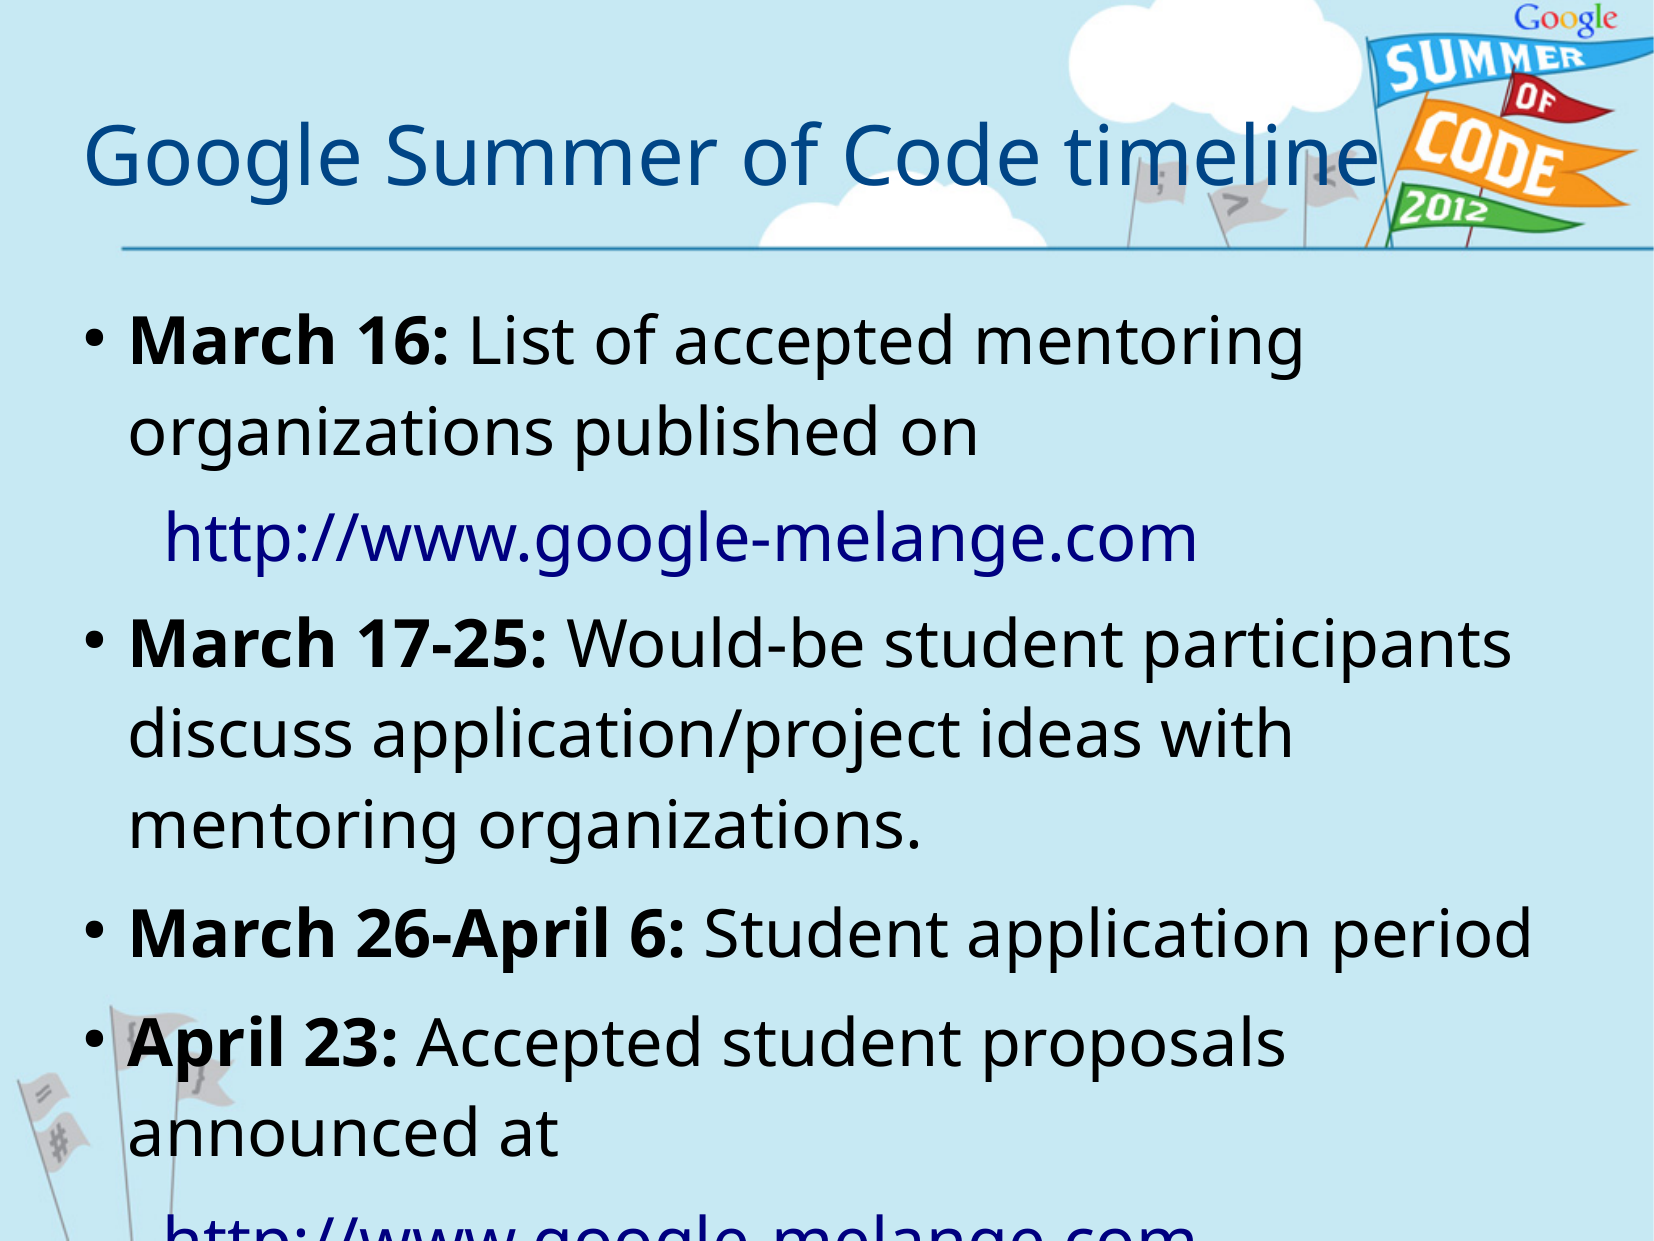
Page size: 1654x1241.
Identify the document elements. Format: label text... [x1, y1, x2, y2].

picture [978, 1234, 996, 1241]
picture [1148, 1234, 1164, 1241]
picture [938, 1234, 956, 1241]
picture [624, 1234, 643, 1241]
picture [806, 1234, 822, 1241]
picture [174, 1234, 192, 1241]
picture [543, 1234, 561, 1241]
picture [1106, 1234, 1125, 1241]
picture [1171, 1234, 1187, 1241]
title Google Summer of Code timeline [82, 49, 1571, 257]
picture [722, 1233, 740, 1241]
picture [843, 1233, 861, 1241]
picture [665, 1234, 683, 1241]
picture [584, 1234, 603, 1241]
picture [263, 1234, 281, 1241]
subtitle March 16: List of accepted mentoring organizations published on http://www.google-melange.com March 17-25: Would-be student participants discuss application/project ideas with mentoring organizations. March 26-April 6: Student application period April 23: Accepted student proposals announced at http://www.google-melange.com [82, 293, 1571, 1163]
picture [783, 1234, 799, 1241]
picture [0, 0, 1654, 1241]
picture [1018, 1233, 1036, 1241]
